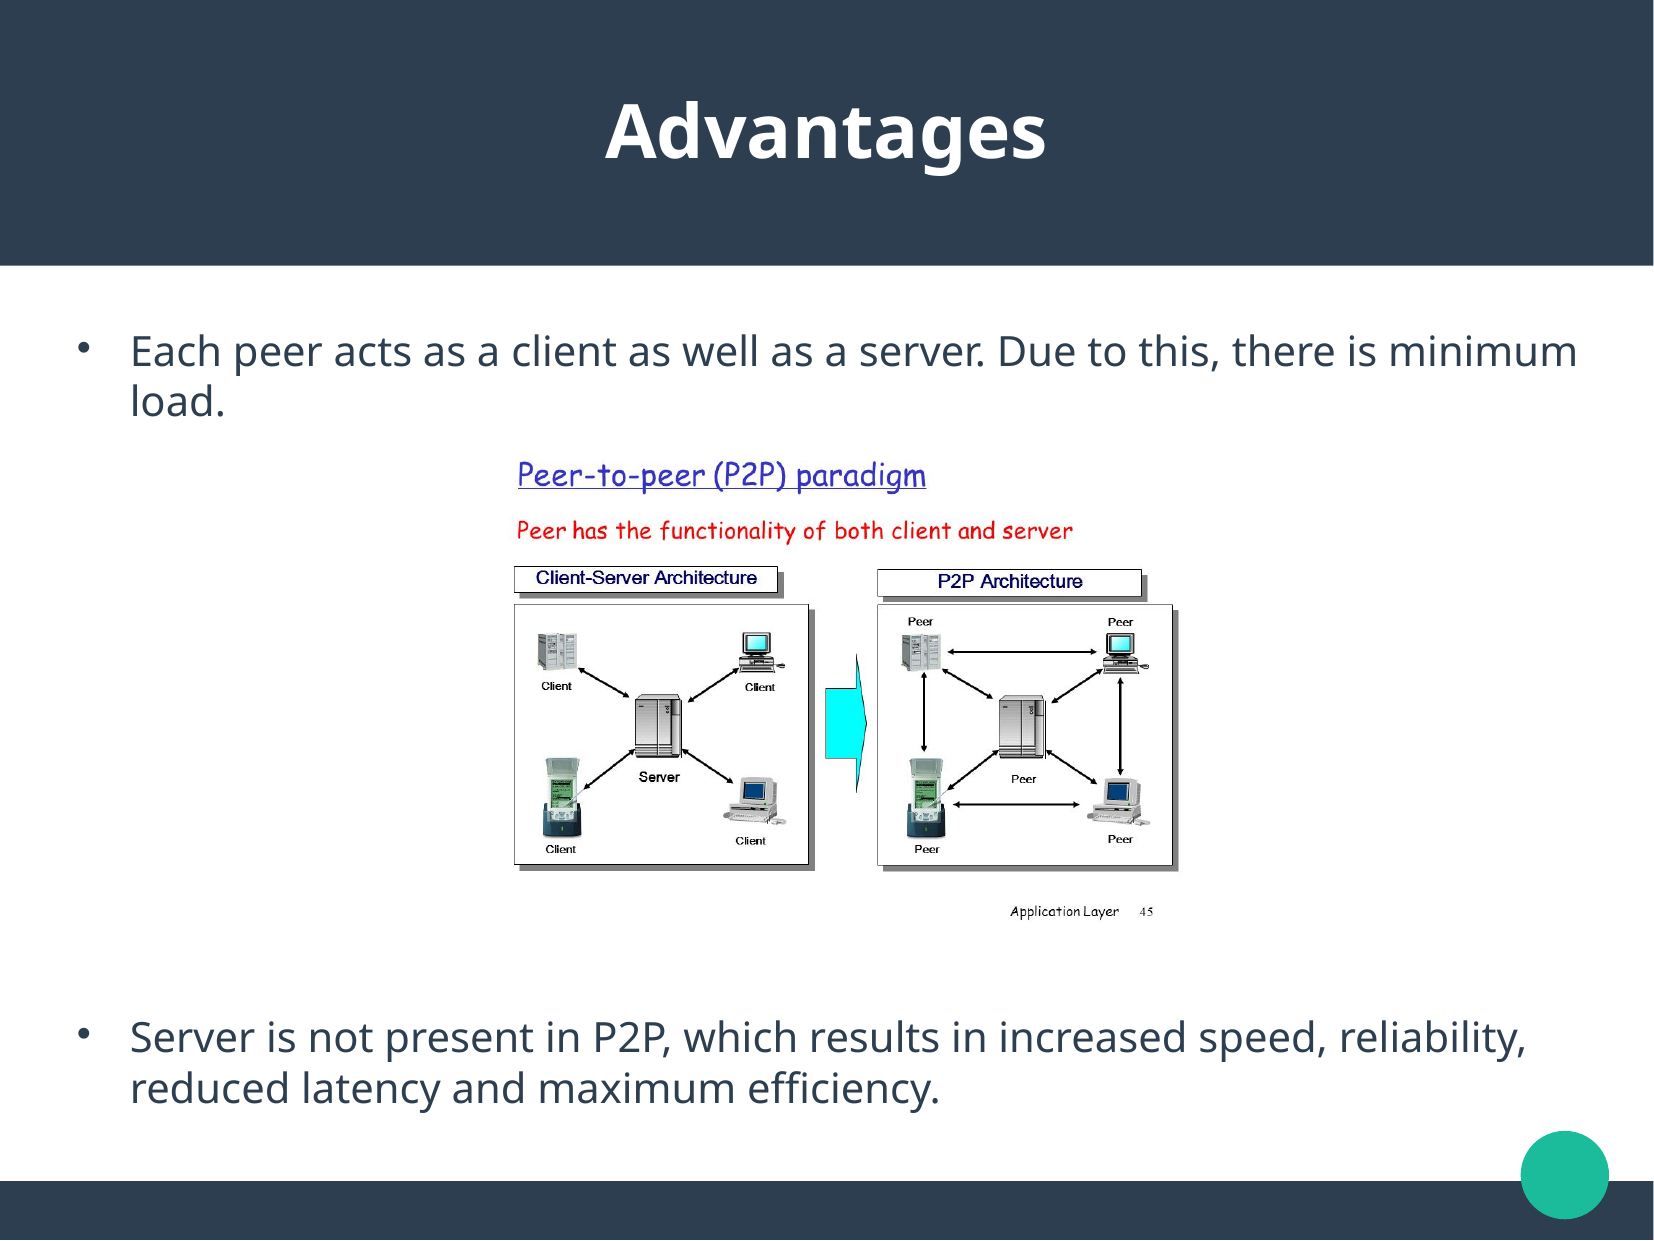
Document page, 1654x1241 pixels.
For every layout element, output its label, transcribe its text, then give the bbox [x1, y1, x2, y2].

picture [496, 413, 1189, 934]
text_box Advantages [58, 49, 1595, 207]
text_box Each peer acts as a client as well as a server. Due to this, there is minimum load. Server is not present in P2P, which results in increased speed, reliability, reduced latency and maximum efficiency. [58, 324, 1595, 1152]
